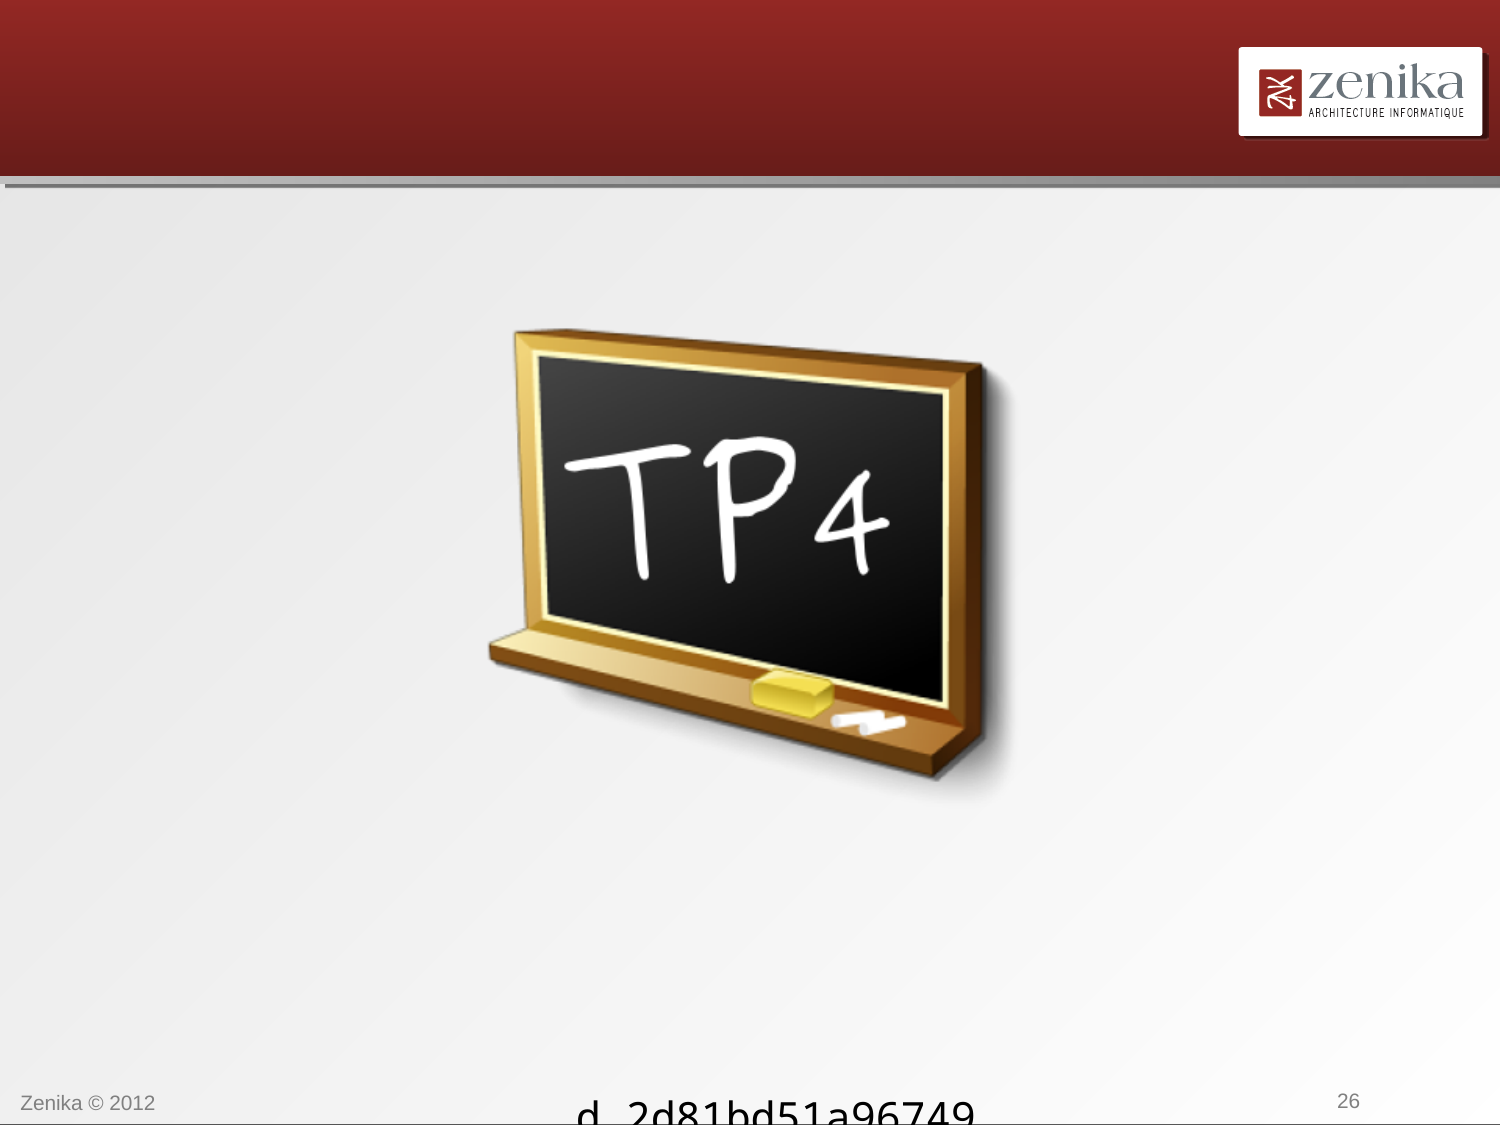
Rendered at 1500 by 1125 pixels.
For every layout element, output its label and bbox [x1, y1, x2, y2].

picture [1257, 58, 1464, 125]
picture [485, 296, 1018, 829]
